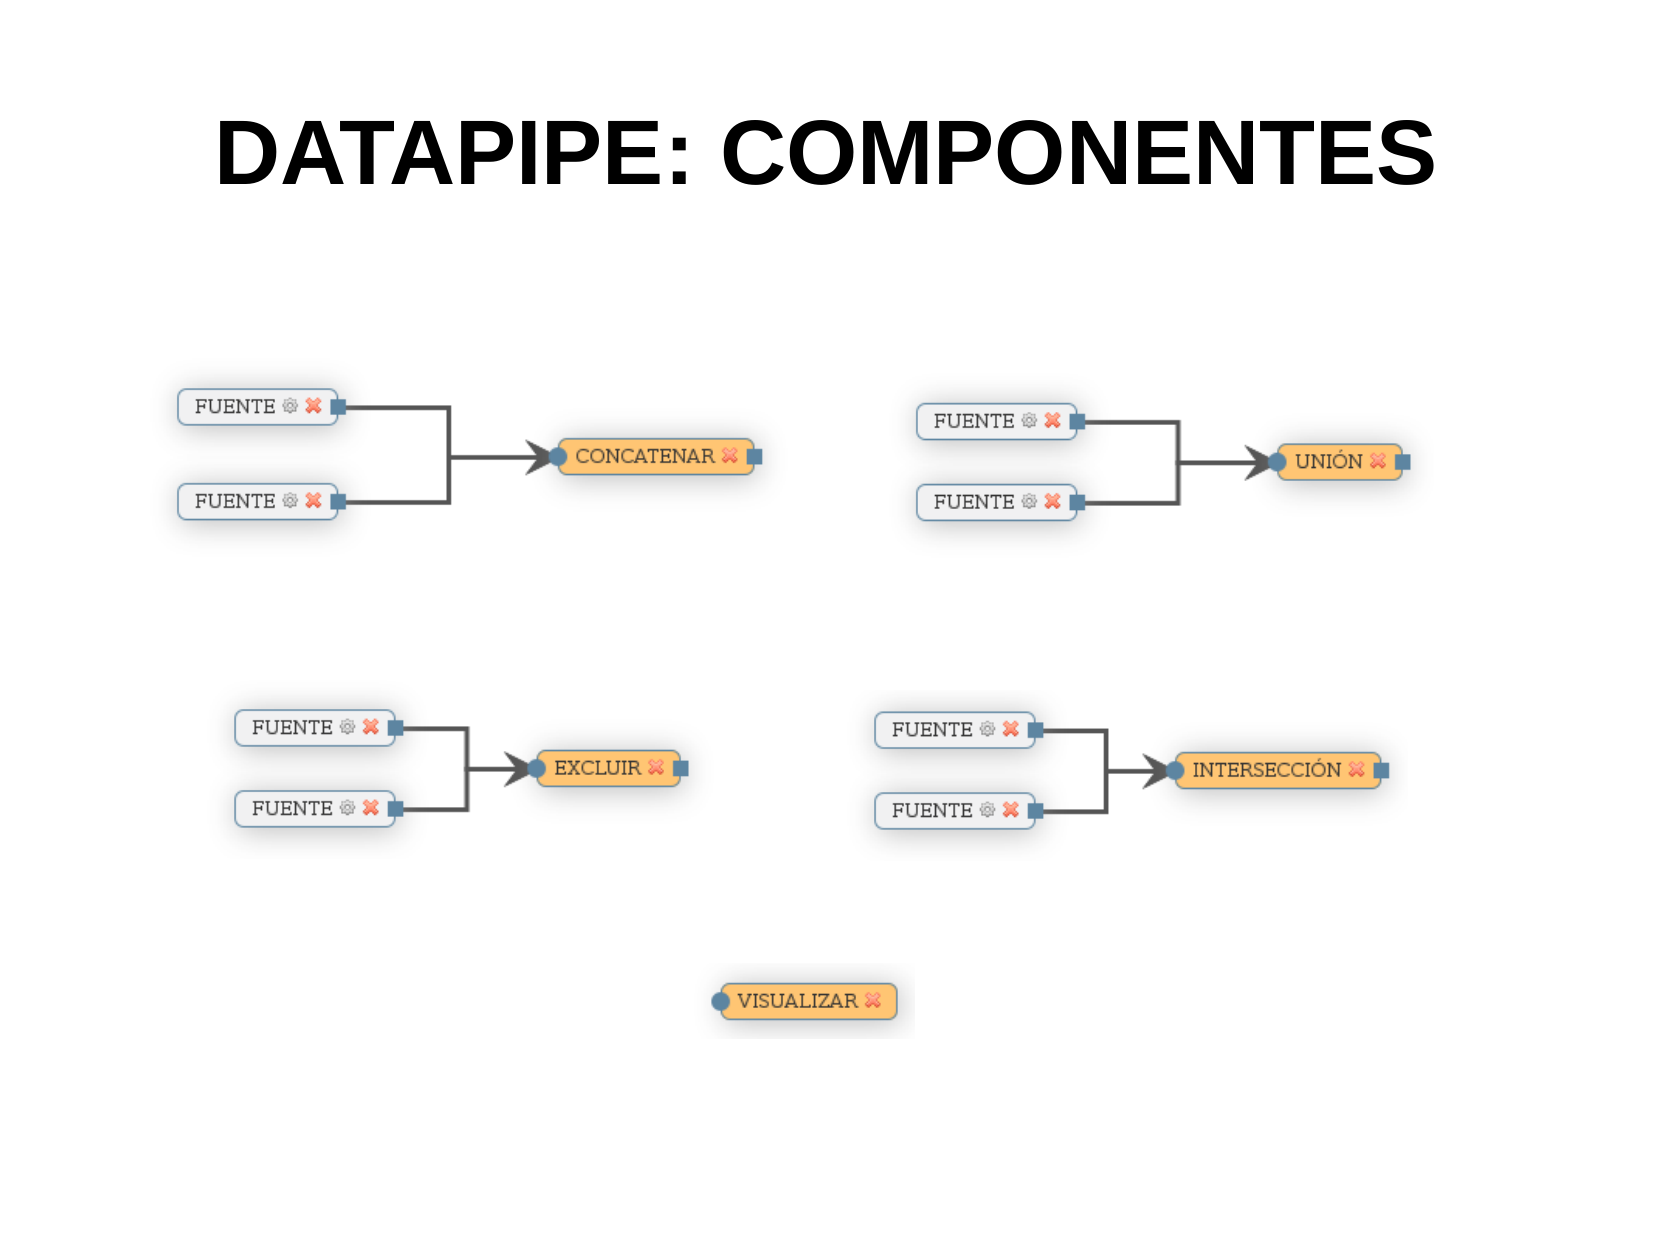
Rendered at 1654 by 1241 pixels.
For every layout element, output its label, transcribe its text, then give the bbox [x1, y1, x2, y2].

title DATAPIPE: COMPONENTES [82, 49, 1571, 257]
picture [145, 356, 796, 561]
picture [185, 680, 726, 859]
picture [842, 690, 1408, 861]
picture [887, 369, 1434, 565]
picture [693, 963, 915, 1039]
